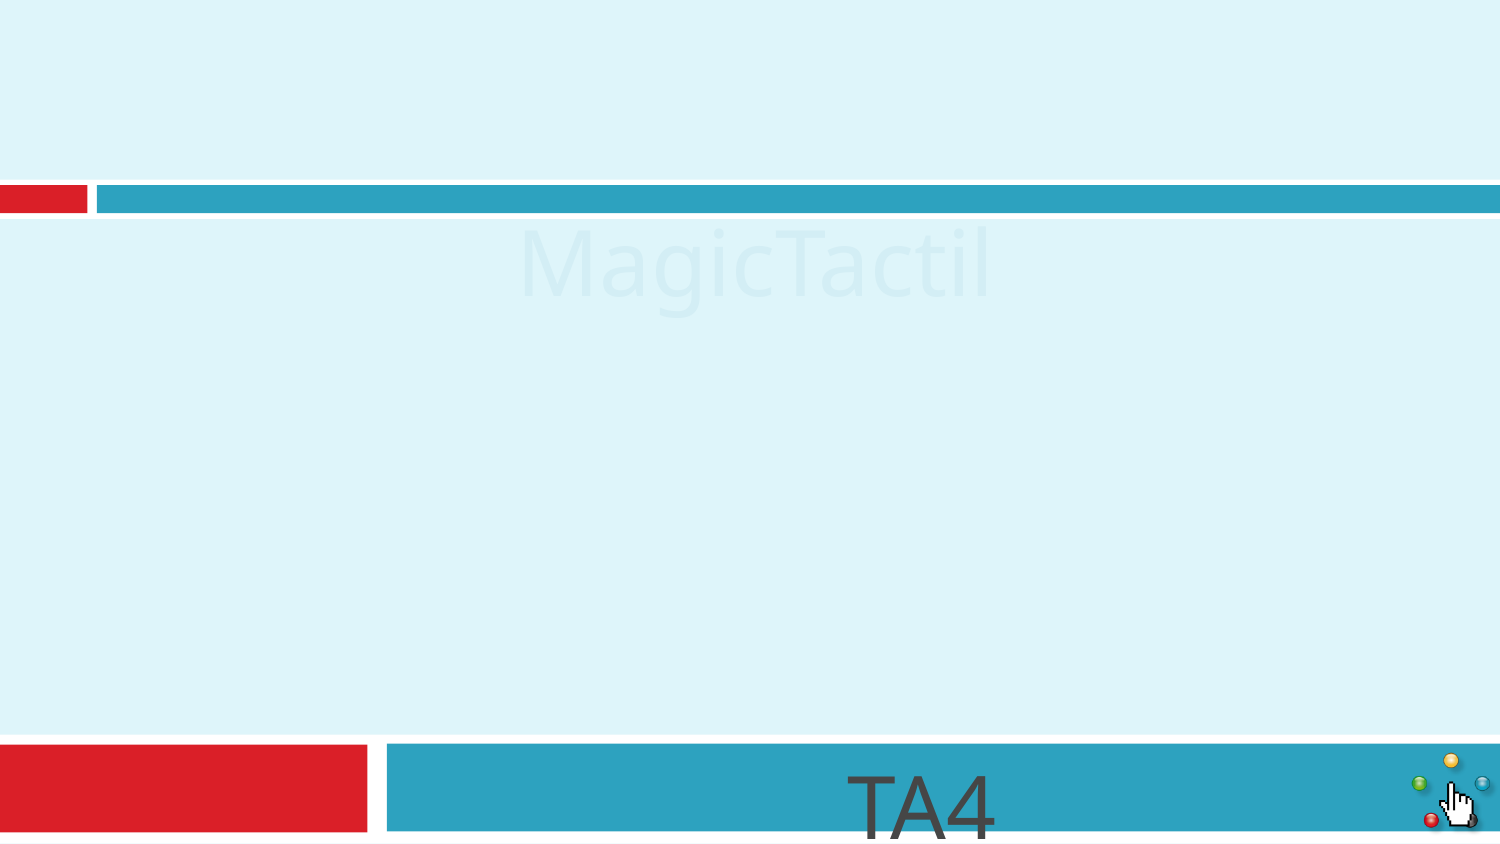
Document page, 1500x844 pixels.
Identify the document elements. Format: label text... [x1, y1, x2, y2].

subtitle TA4 [387, 744, 1457, 829]
picture [1411, 752, 1500, 839]
title MagicTactil [371, 197, 1140, 387]
